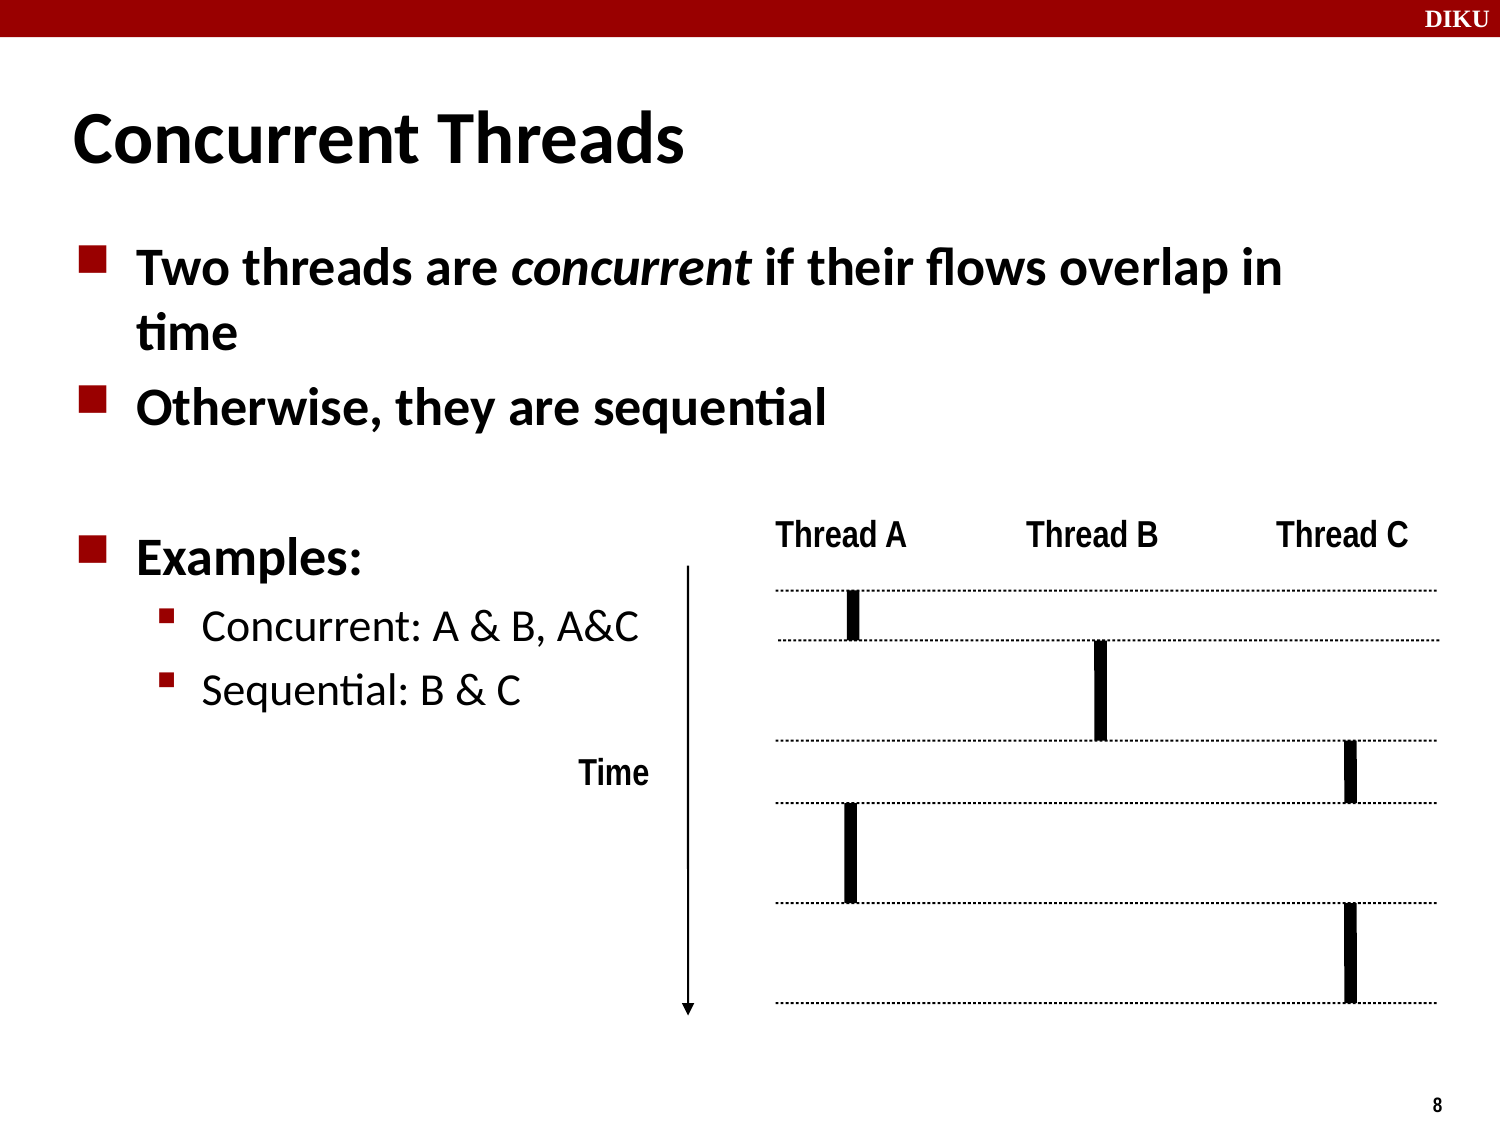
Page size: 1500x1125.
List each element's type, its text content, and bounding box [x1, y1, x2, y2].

text_box Thread C [1261, 502, 1424, 563]
text_box Thread B [1011, 502, 1174, 563]
text_box Time [563, 740, 665, 801]
text_box Concurrent Threads [58, 71, 1304, 197]
text_box Two threads are concurrent if their flows overlap in time Otherwise, they are sequential Examples: Concurrent: A & B, A&C Sequential: B & C [65, 223, 1361, 1039]
text_box Thread A [760, 502, 924, 563]
